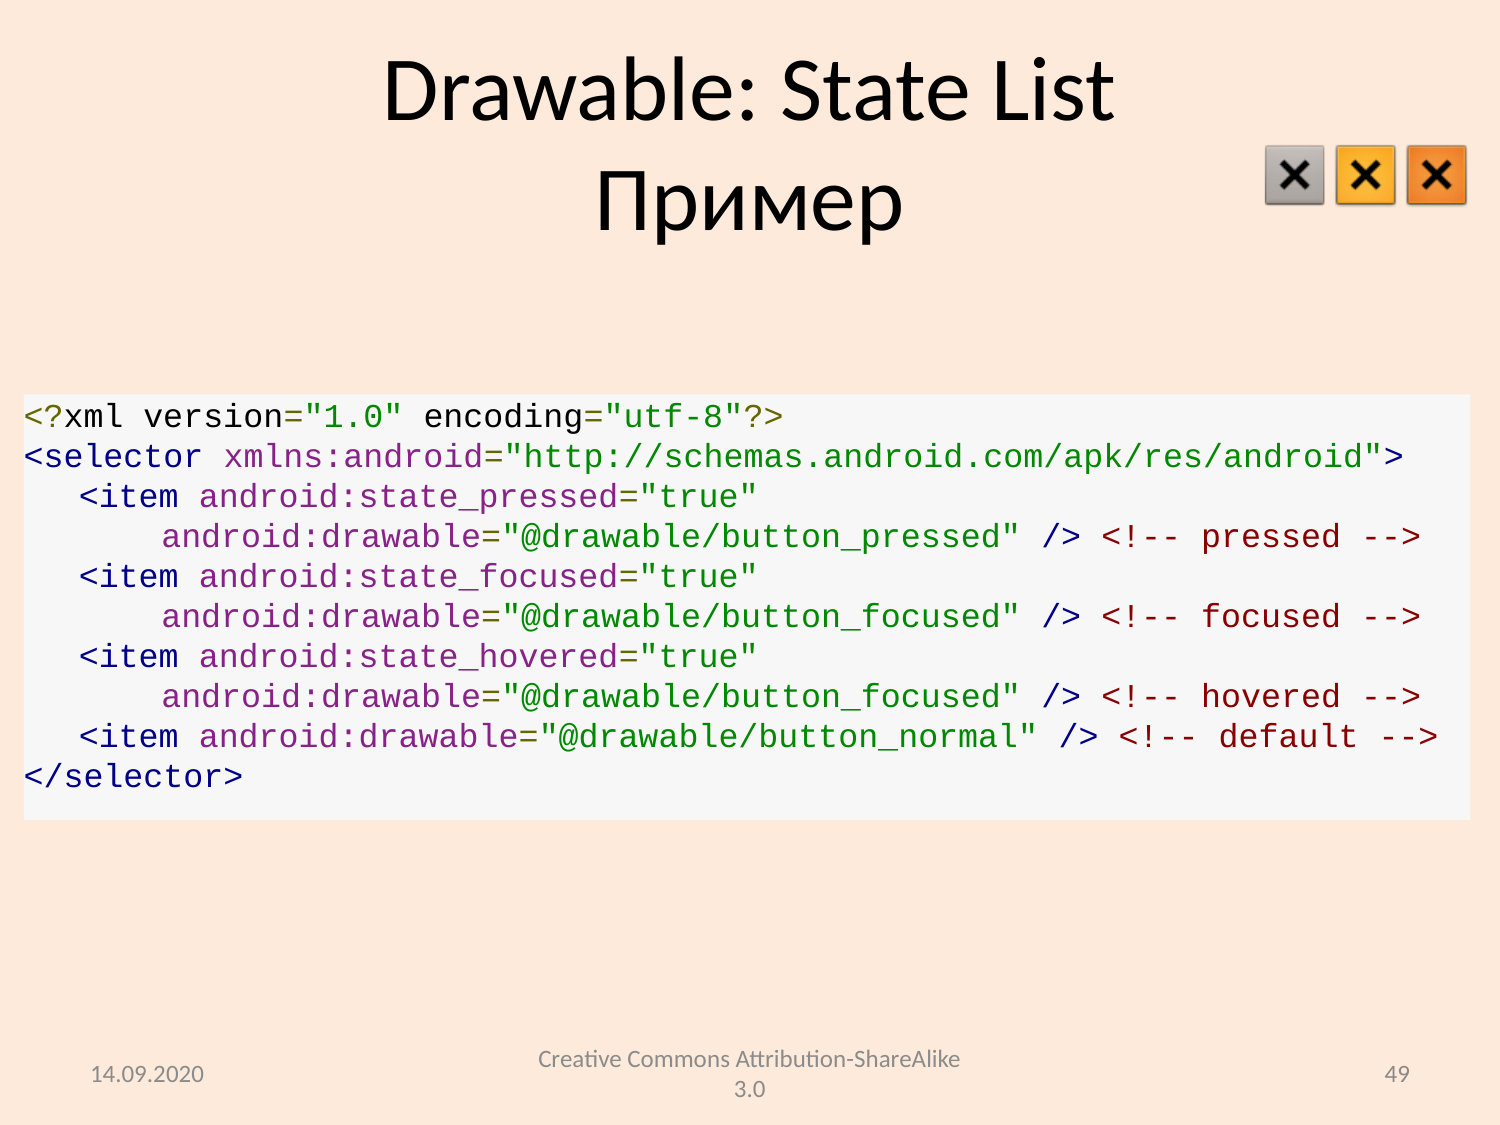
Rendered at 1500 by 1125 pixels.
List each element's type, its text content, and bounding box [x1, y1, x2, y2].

slide_number <number> [1074, 1042, 1425, 1103]
picture [1257, 137, 1475, 213]
footer Creative Commons Attribution-ShareAlike 3.0 [512, 1042, 988, 1103]
title Drawable: State List Пример [75, 45, 1425, 233]
text_box <?xml version="1.0" encoding="utf-8"?> <selector xmlns:android="http://schemas.android.com/apk/res/android"> <item android:state_pressed="true" android:drawable="@drawable/button_pressed" /> <!-- pressed --> <item android:state_focused="true" android:drawable="@drawable/button_focused" /> <!-- focused --> <item android:state_hovered="true" android:drawable="@drawable/button_focused" /> <!-- hovered --> <item android:drawable="@drawable/button_normal" /> <!-- default --> </selector> [23, 394, 1471, 820]
